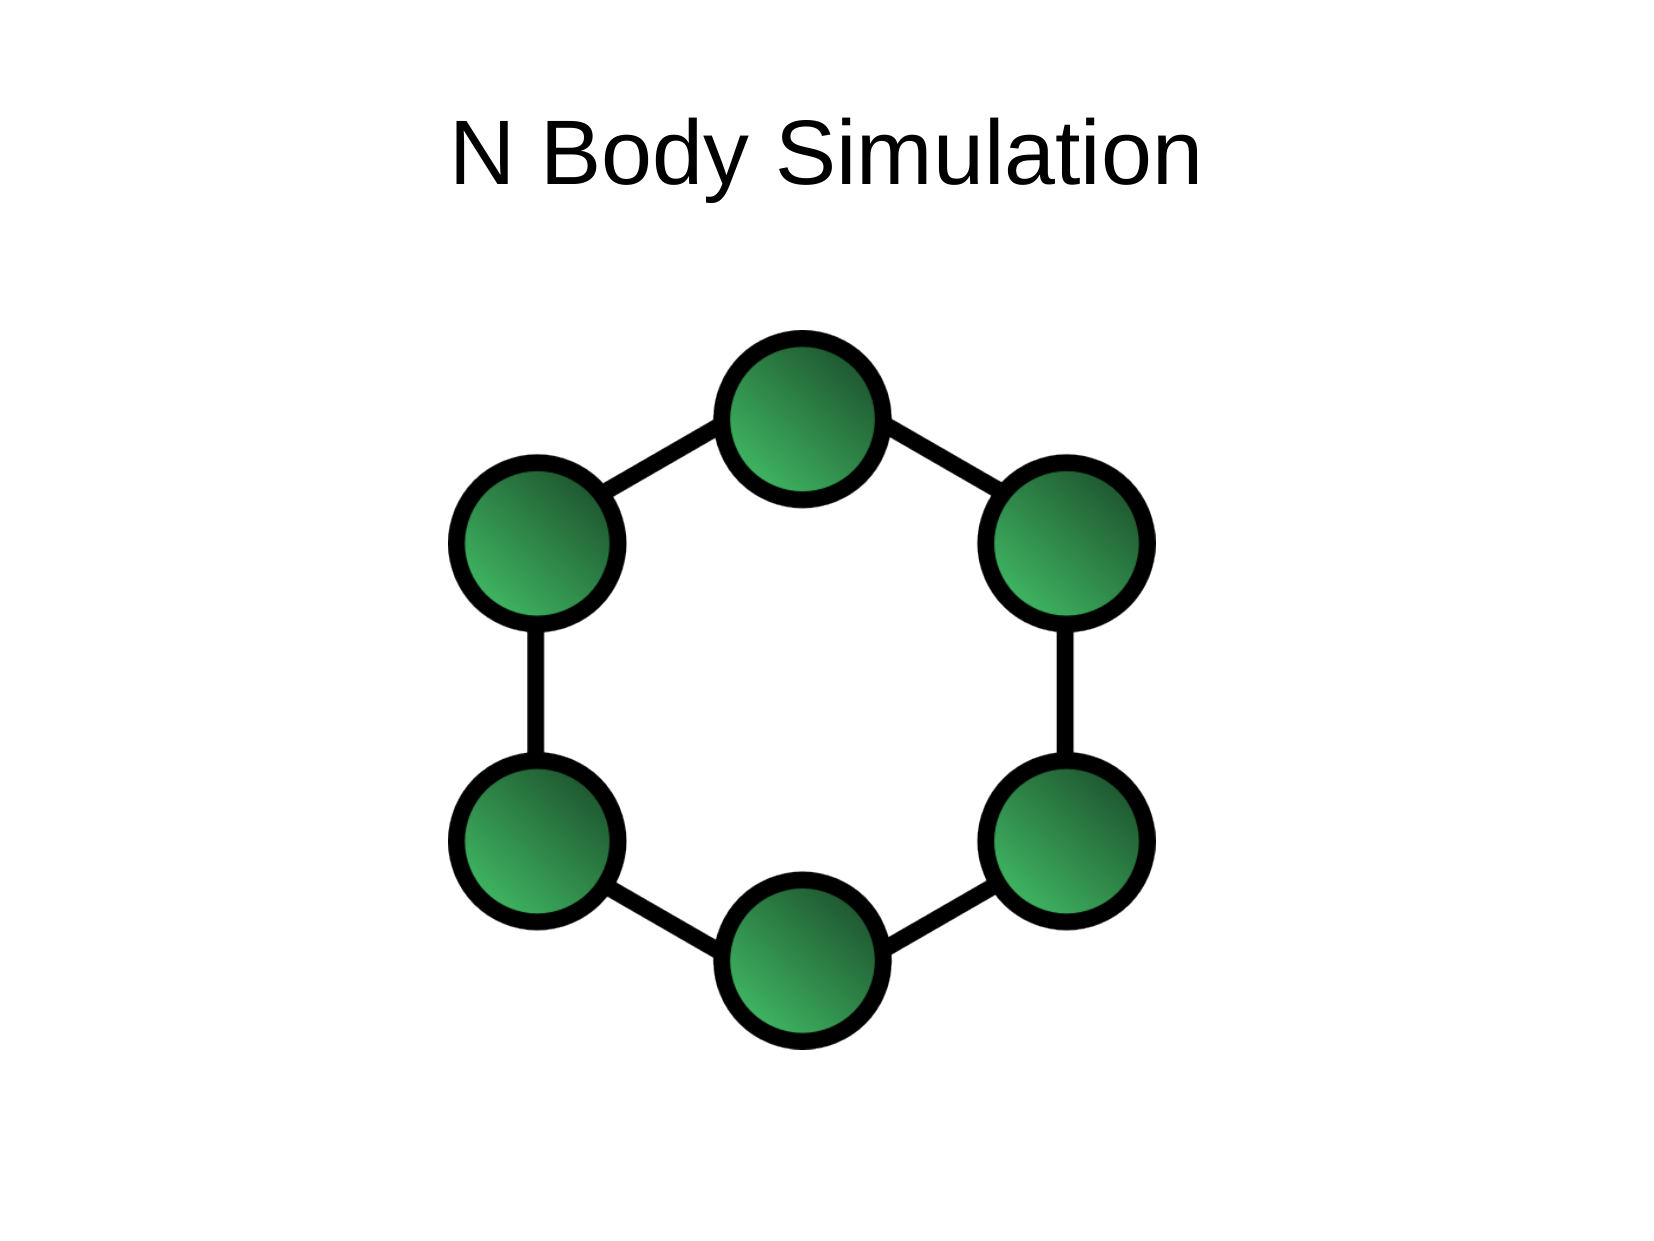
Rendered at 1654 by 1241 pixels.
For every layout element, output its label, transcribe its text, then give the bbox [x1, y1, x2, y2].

title N Body Simulation [82, 49, 1571, 257]
picture [448, 330, 1156, 1050]
